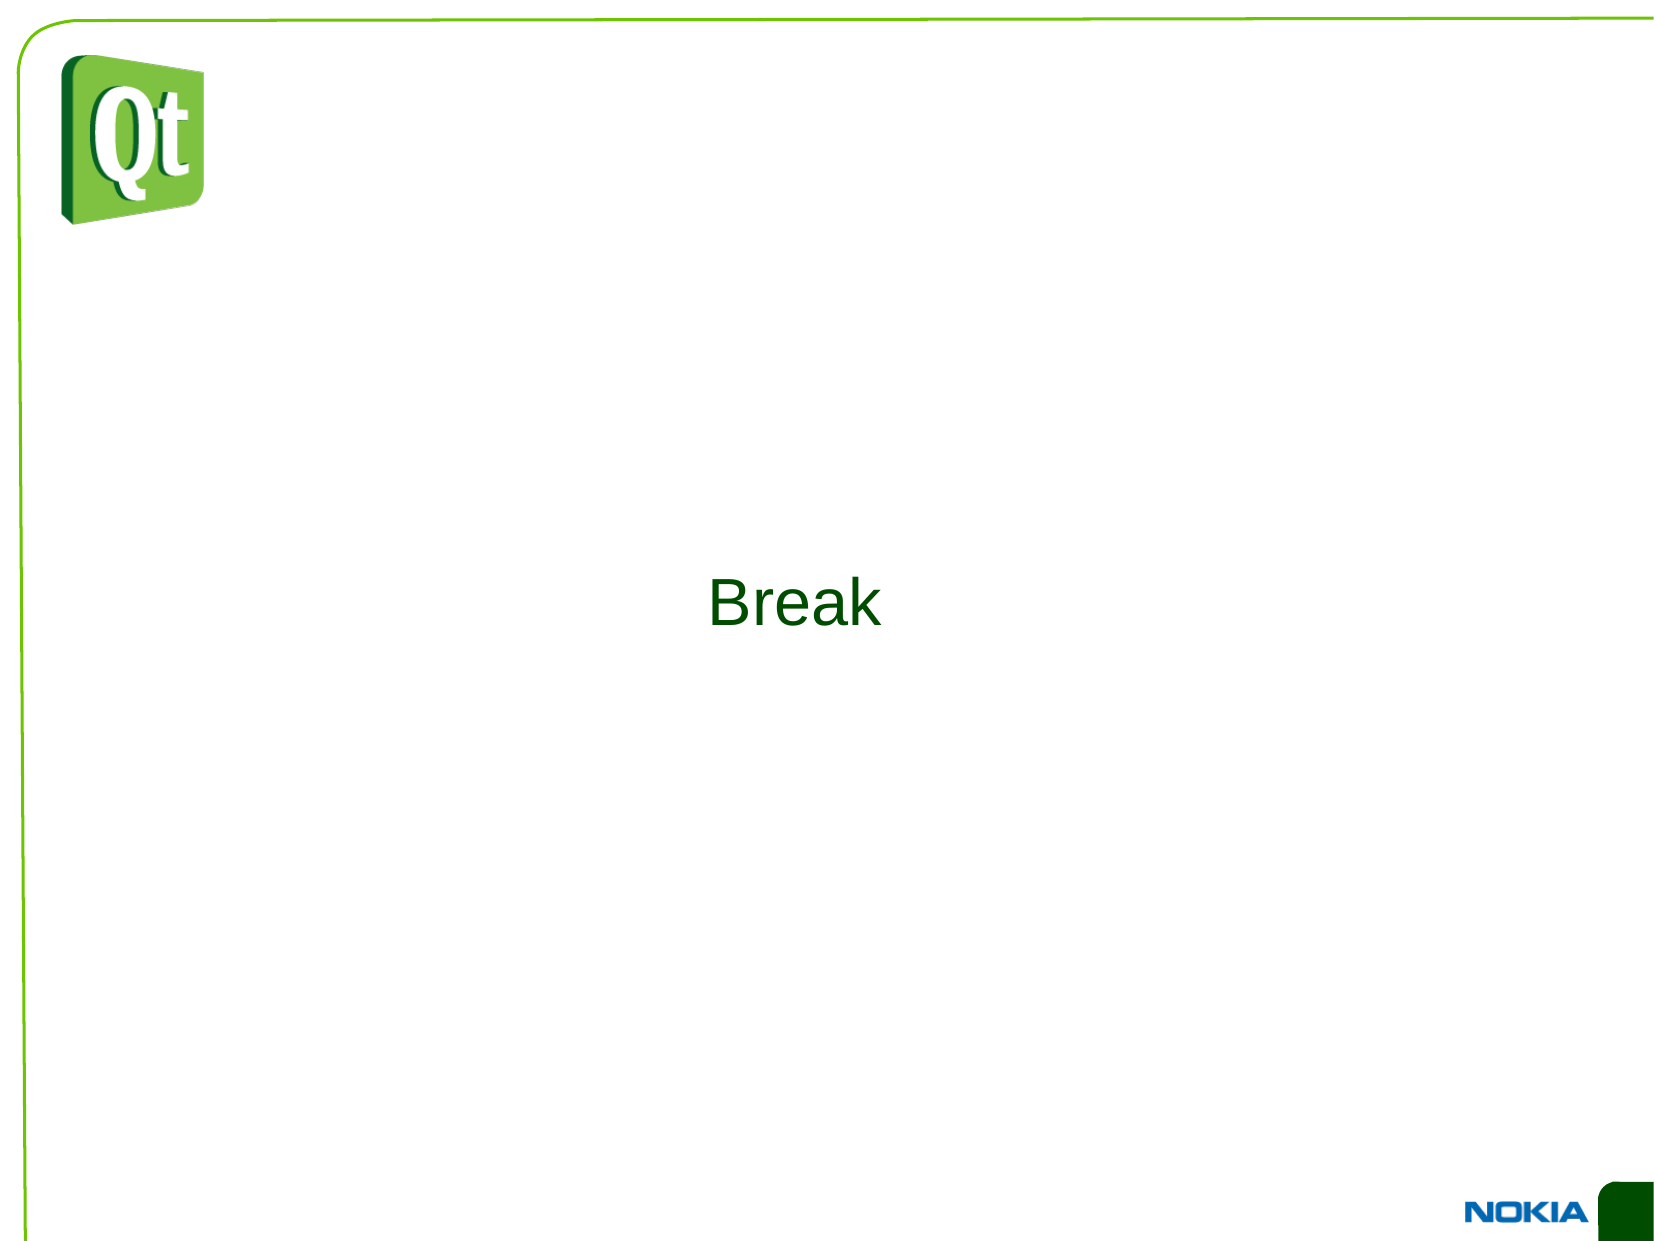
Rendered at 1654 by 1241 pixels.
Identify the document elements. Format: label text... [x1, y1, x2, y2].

picture [1465, 1201, 1589, 1223]
picture [61, 55, 204, 225]
subtitle Break [257, 56, 1333, 1148]
